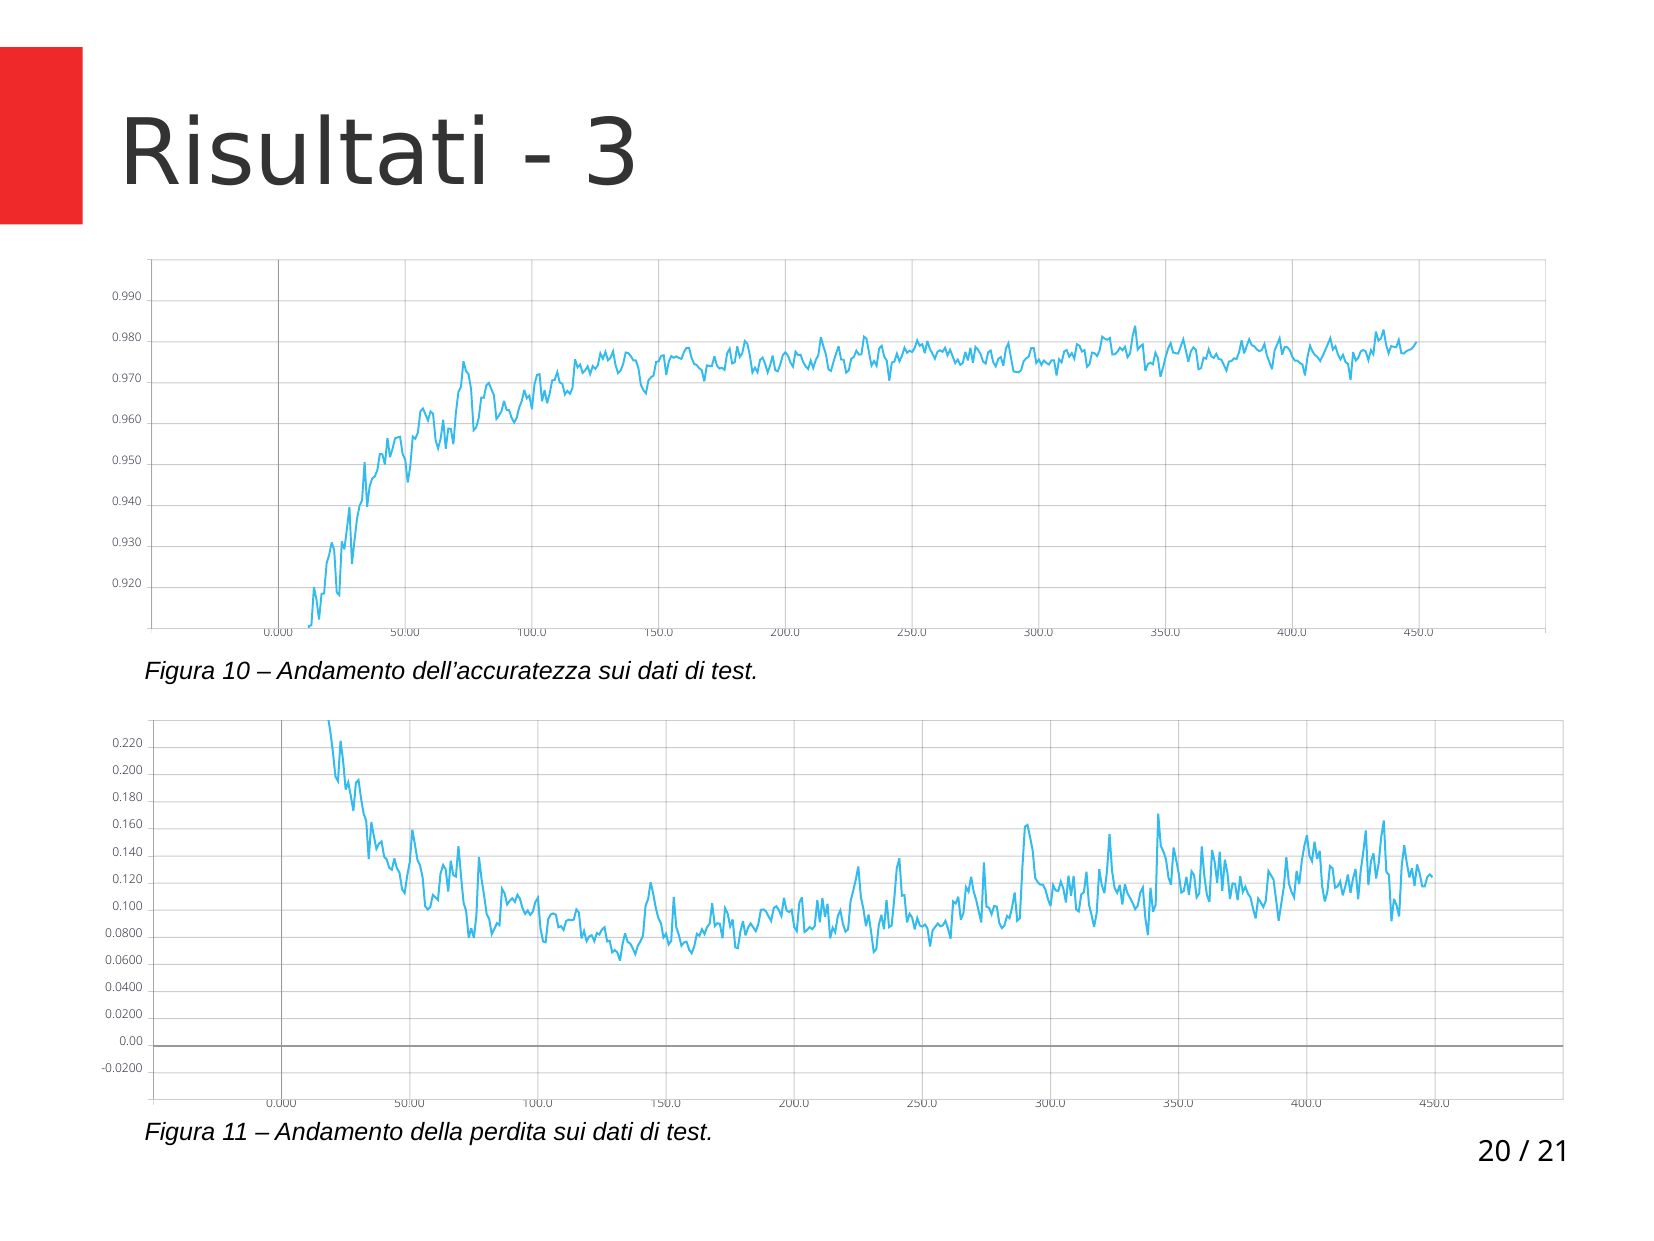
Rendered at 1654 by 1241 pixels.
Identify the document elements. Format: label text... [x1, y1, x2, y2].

text_box Figura 11 – Andamento della perdita sui dati di test. [129, 1110, 804, 1182]
title Risultati - 3 [118, 49, 1571, 257]
picture [59, 720, 1564, 1123]
text_box Figura 10 – Andamento dell’accuratezza sui dati di test. [129, 649, 827, 721]
picture [84, 259, 1546, 651]
